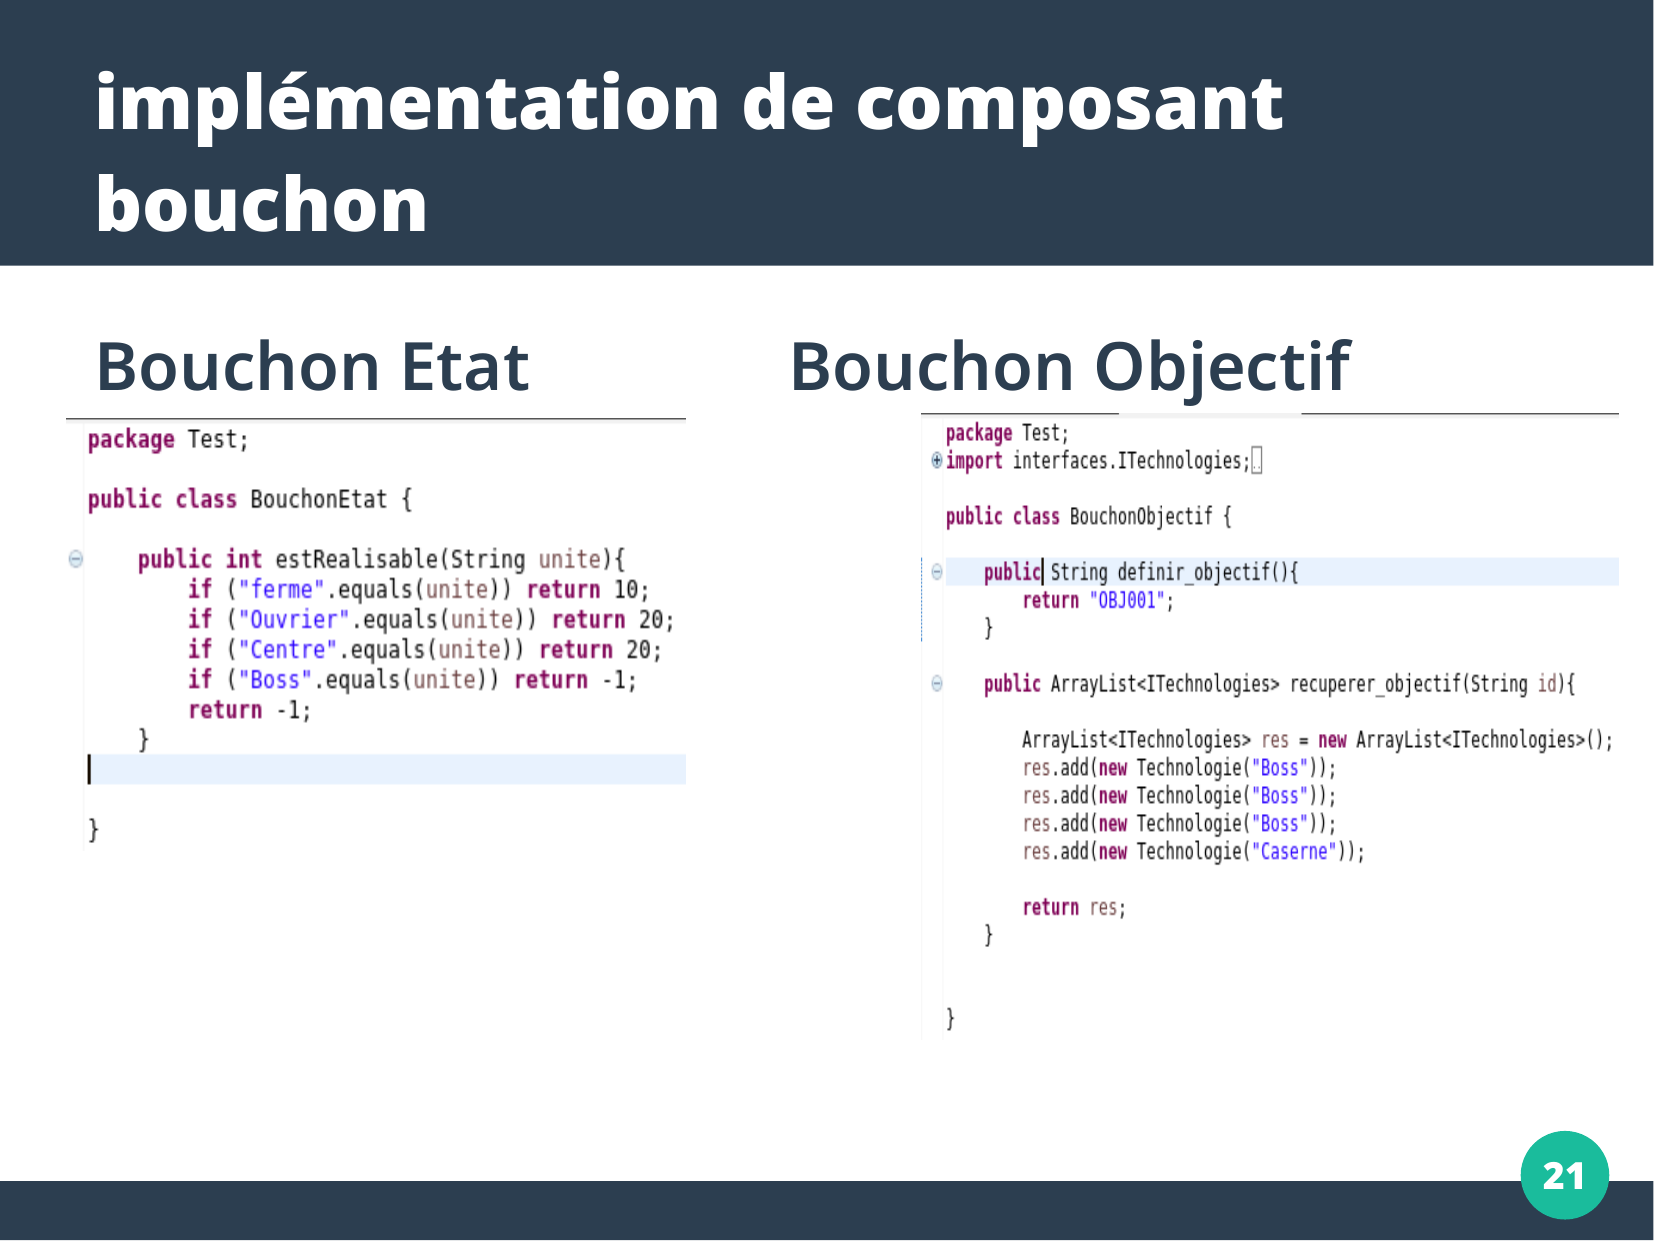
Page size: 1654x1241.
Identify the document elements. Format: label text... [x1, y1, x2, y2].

title implémentation de composant bouchon [59, 49, 1595, 207]
picture [66, 418, 686, 851]
picture [921, 413, 1619, 1040]
list Bouchon Etat Bouchon Objectif [23, 318, 1595, 1146]
